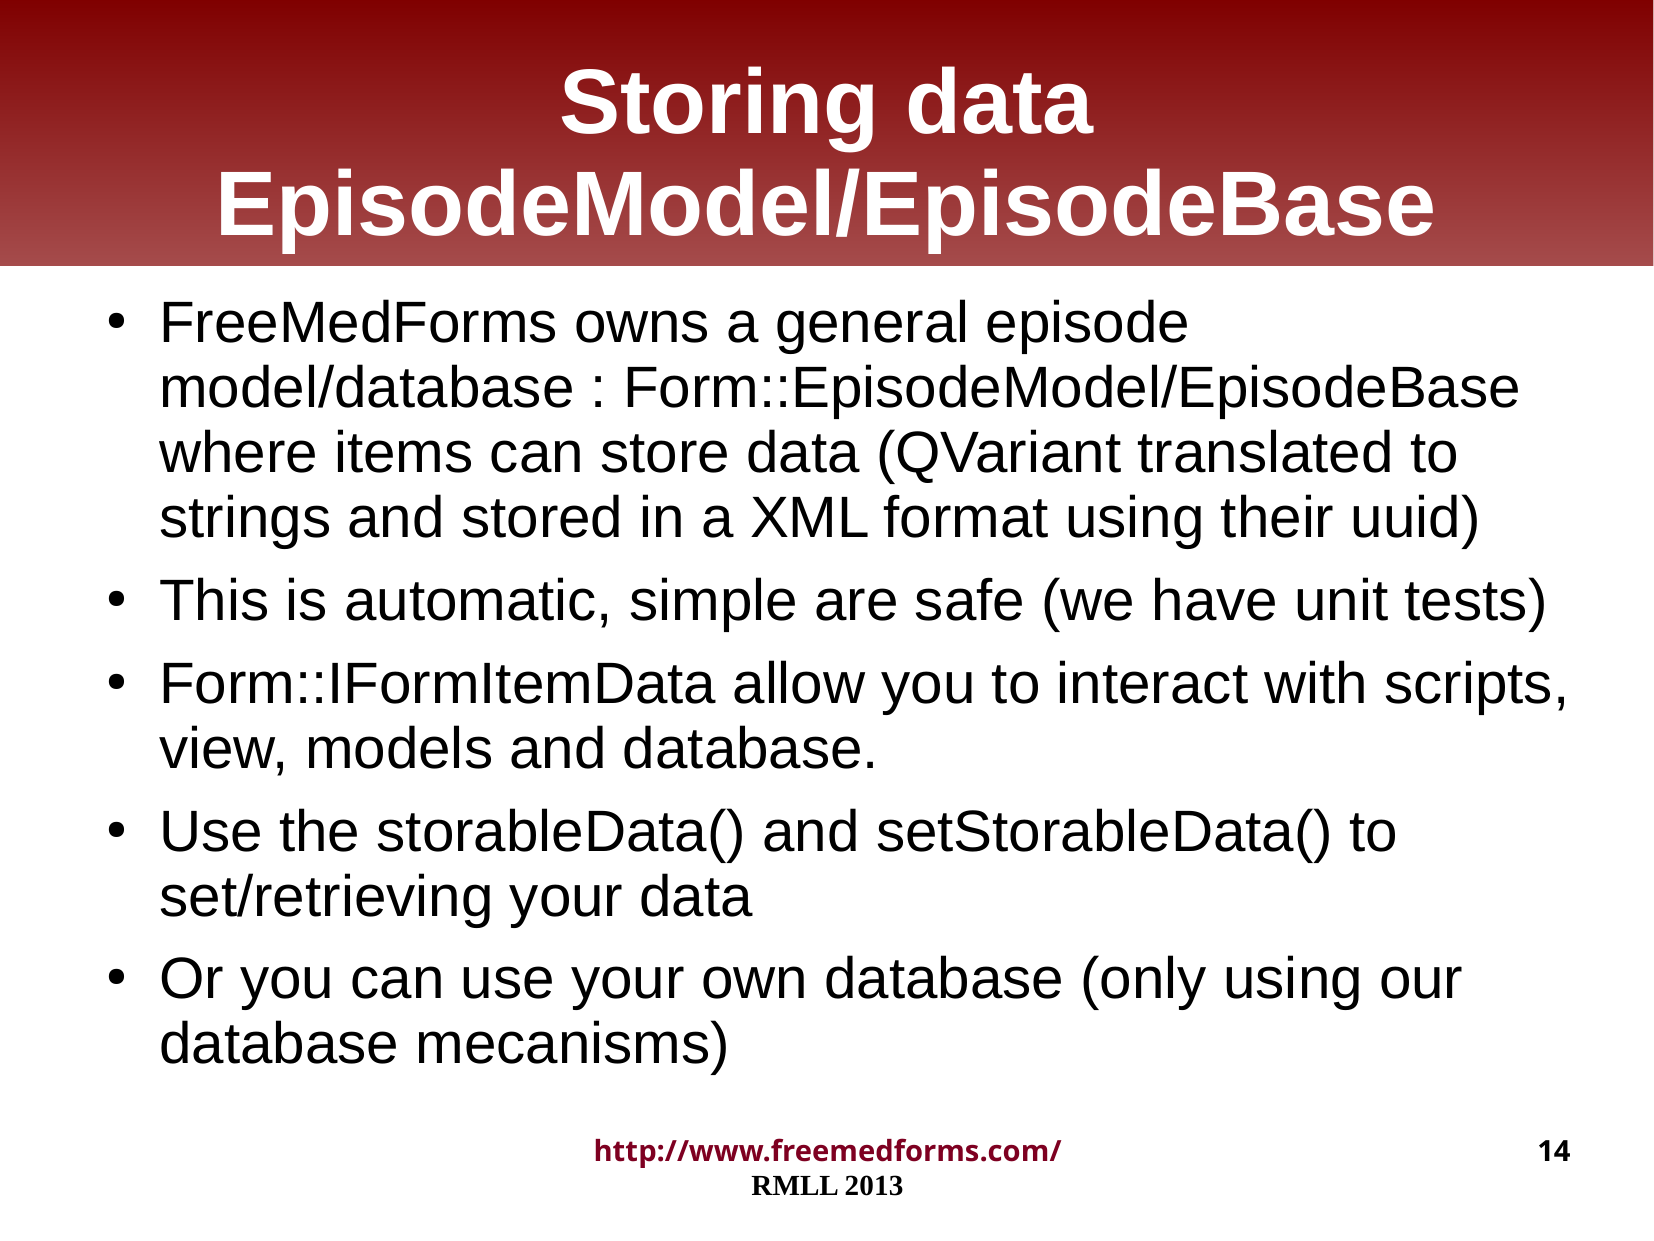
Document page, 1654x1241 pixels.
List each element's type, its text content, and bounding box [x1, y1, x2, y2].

title Storing data EpisodeModel/EpisodeBase [29, 49, 1625, 257]
list FreeMedForms owns a general episode model/database : Form::EpisodeModel/EpisodeBase where items can store data (QVariant translated to strings and stored in a XML format using their uuid) This is automatic, simple are safe (we have unit tests) Form::IFormItemData allow you to interact with scripts, view, models and database. Use the storableData() and setStorableData() to set/retrieving your data Or you can use your own database (only using our database mecanisms) [88, 290, 1577, 1093]
